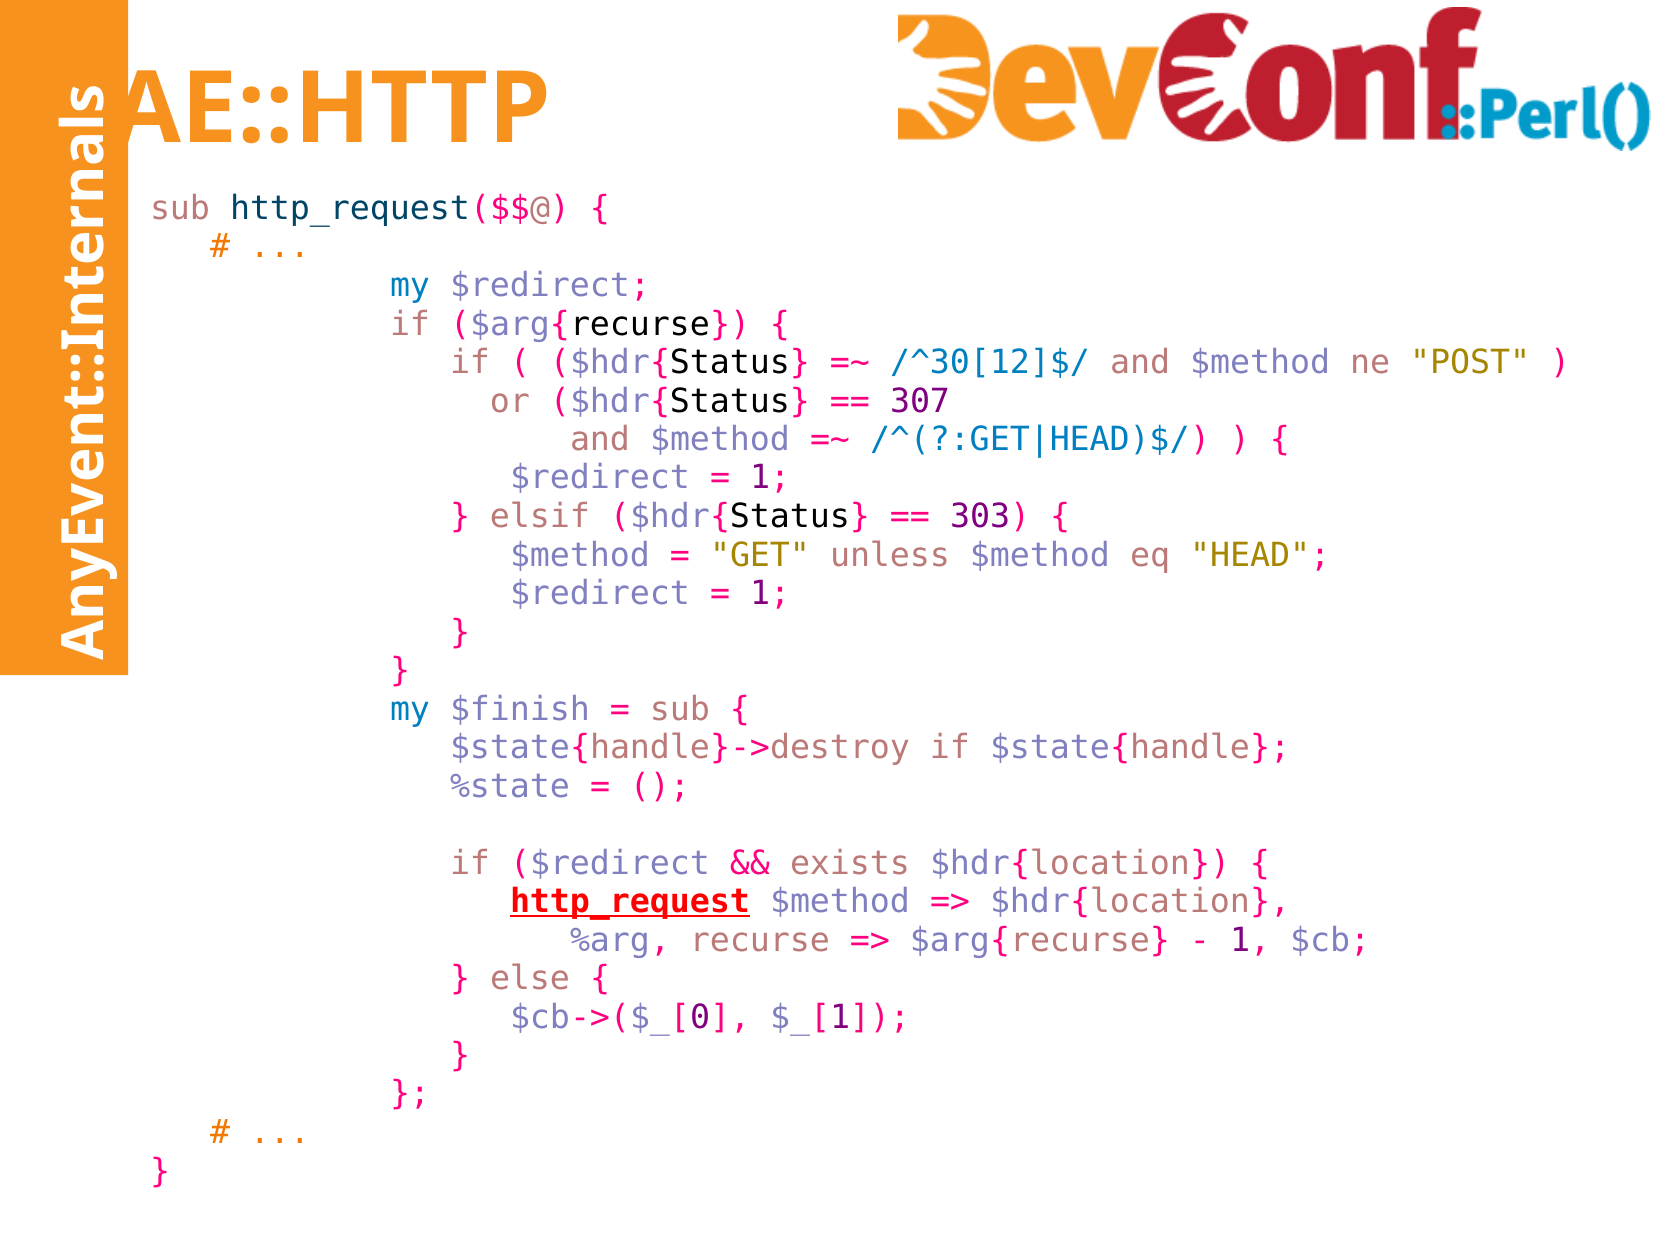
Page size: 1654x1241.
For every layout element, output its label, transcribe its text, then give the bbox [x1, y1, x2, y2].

title AE::HTTP [112, 45, 901, 162]
text_box AnyEvent::Internals [0, 0, 84, 676]
text_box sub http_request($$@) { # ... my $redirect; if ($arg{recurse}) { if ( ($hdr{Status} =~ /^30[12]$/ and $method ne "POST" ) or ($hdr{Status} == 307 and $method =~ /^(?:GET|HEAD)$/) ) { $redirect = 1; } elsif ($hdr{Status} == 303) { $method = "GET" unless $method eq "HEAD"; $redirect = 1; } } my $finish = sub { $state{handle}->destroy if $state{handle}; %state = (); if ($redirect && exists $hdr{location}) { http_request $method => $hdr{location}, %arg, recurse => $arg{recurse} - 1, $cb; } else { $cb->($_[0], $_[1]); } }; # ... } [150, 188, 1576, 1193]
picture [898, 7, 1651, 151]
